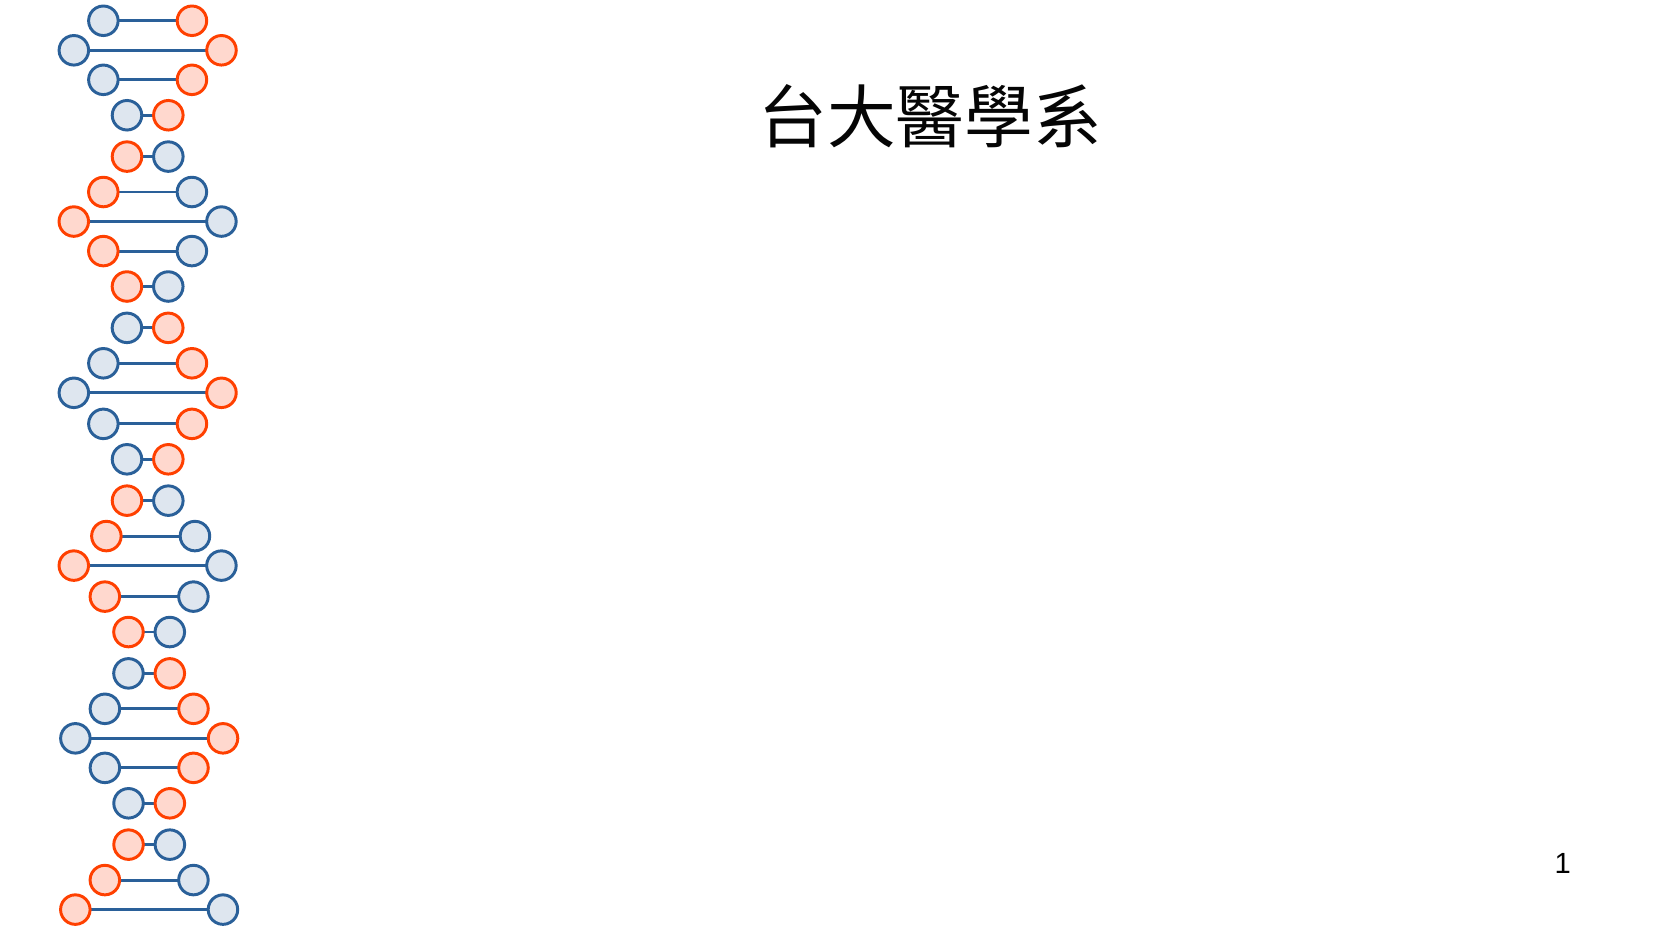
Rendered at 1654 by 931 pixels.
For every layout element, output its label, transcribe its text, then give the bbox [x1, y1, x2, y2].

title 台大醫學系 [265, 35, 1595, 189]
